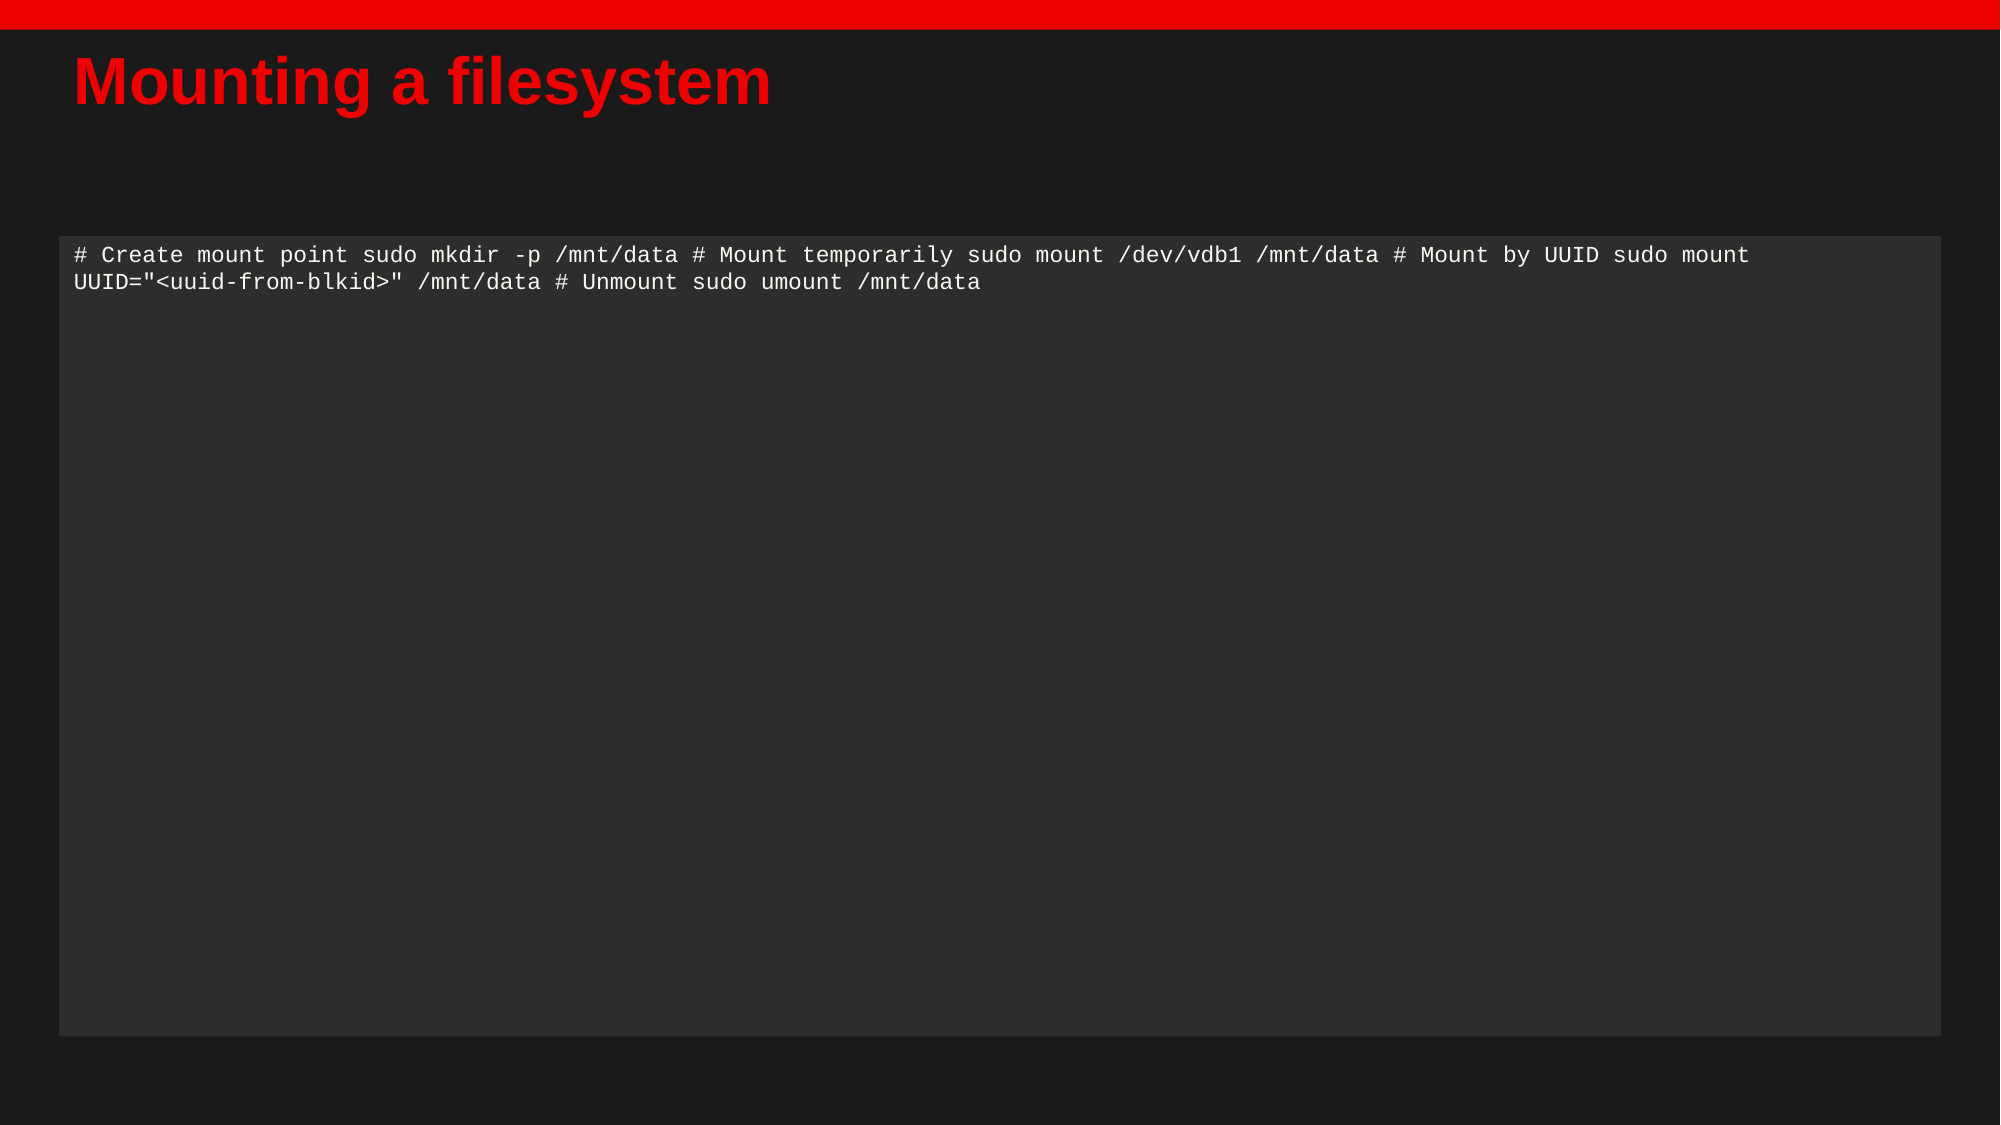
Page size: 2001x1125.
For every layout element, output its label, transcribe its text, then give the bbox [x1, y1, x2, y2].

text_box # Create mount point sudo mkdir -p /mnt/data # Mount temporarily sudo mount /dev/vdb1 /mnt/data # Mount by UUID sudo mount UUID="<uuid-from-blkid>" /mnt/data # Unmount sudo umount /mnt/data [59, 236, 1942, 1037]
text_box Mounting a filesystem [59, 36, 1942, 208]
text_box [0, 0, 2001, 30]
